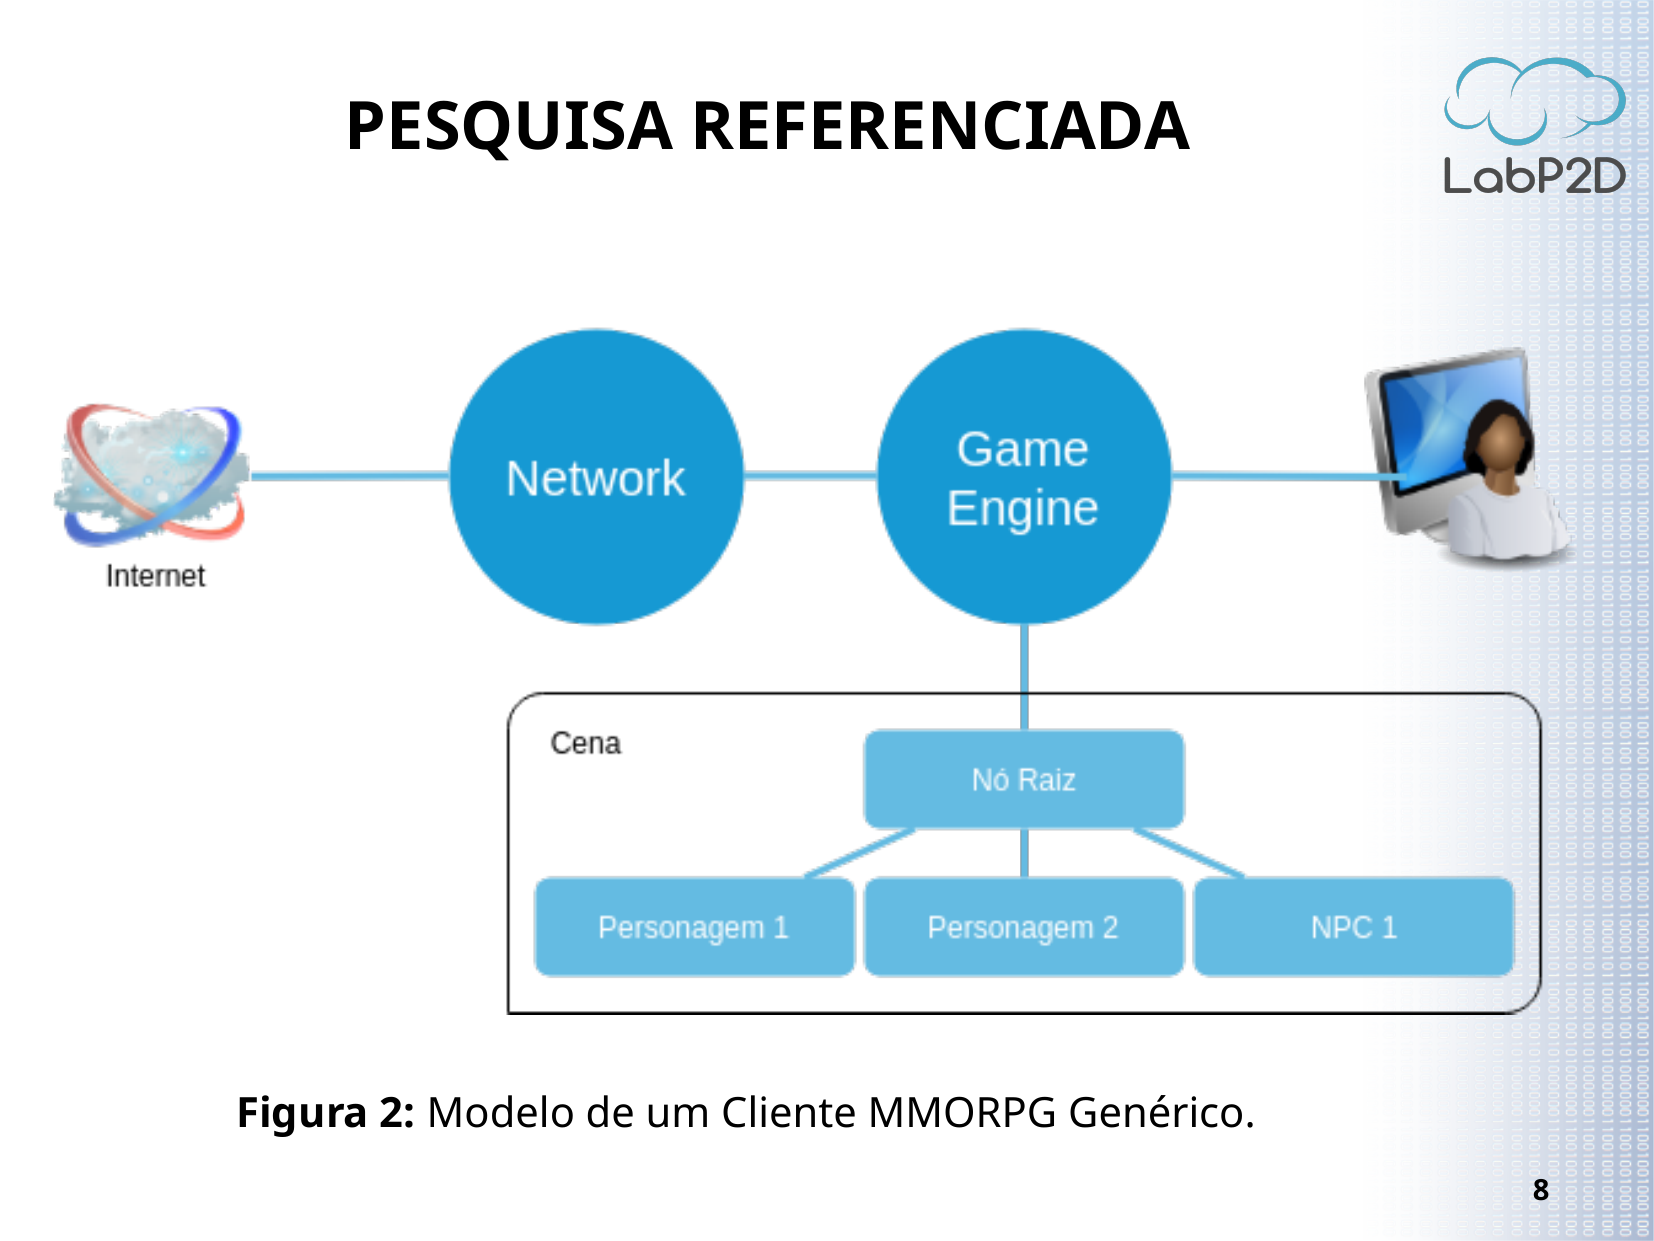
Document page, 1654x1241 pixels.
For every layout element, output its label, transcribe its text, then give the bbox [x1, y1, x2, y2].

picture [53, 1, 1654, 1240]
text_box Figura 2: Modelo de um Cliente MMORPG Genérico. [221, 1075, 1435, 1138]
title PESQUISA REFERENCIADA [82, 19, 1453, 227]
